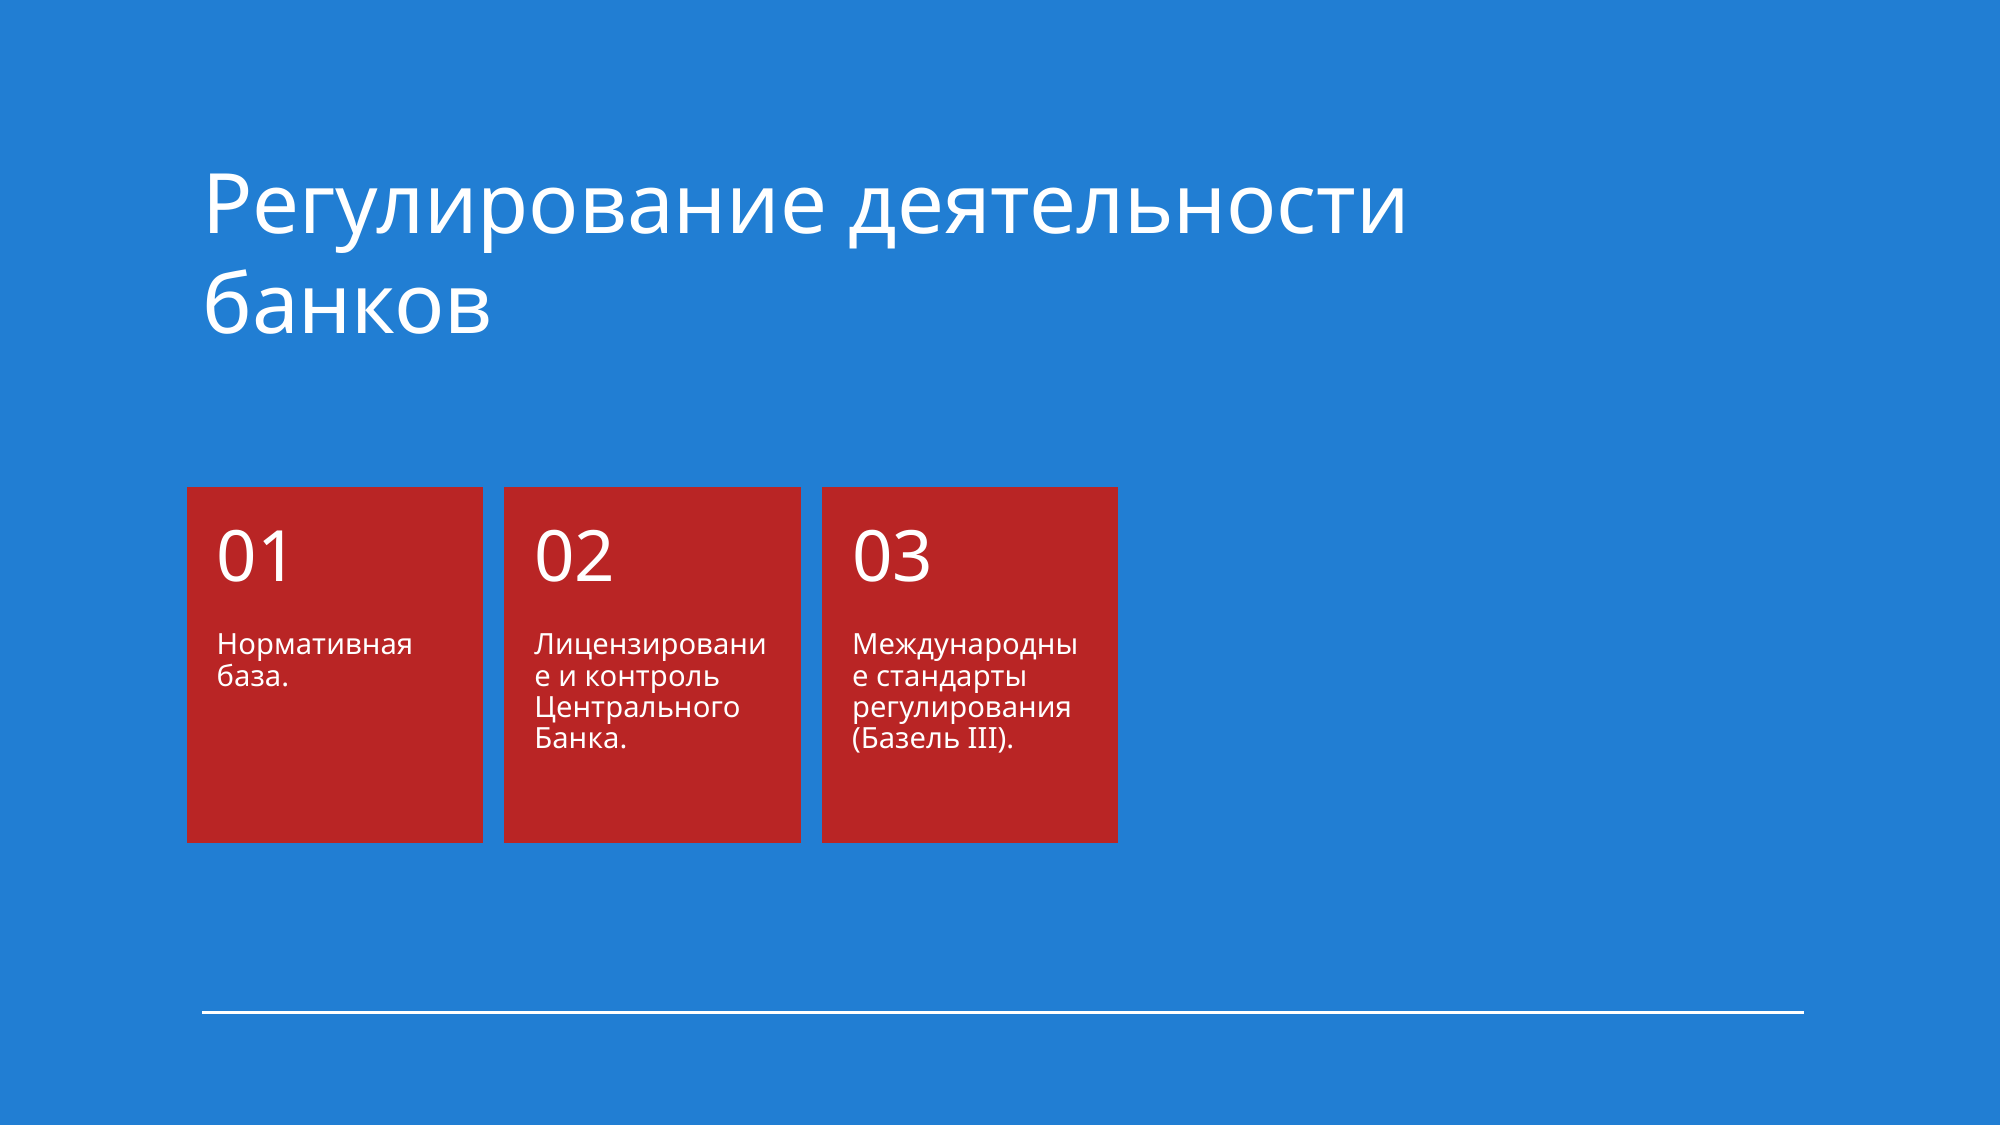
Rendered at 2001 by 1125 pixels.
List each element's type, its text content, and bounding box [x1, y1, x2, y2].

text_box 03 [823, 488, 1118, 630]
text_box [0, 0, 2000, 1125]
text_box Нормативная база. [187, 630, 482, 842]
text_box Лицензирование и контроль Центрального Банка. [505, 630, 800, 842]
text_box Международные стандарты регулирования (Базель III). [823, 630, 1118, 842]
text_box 01 [187, 488, 482, 630]
text_box 02 [505, 488, 800, 630]
title Регулирование деятельности банков [187, 143, 1515, 367]
